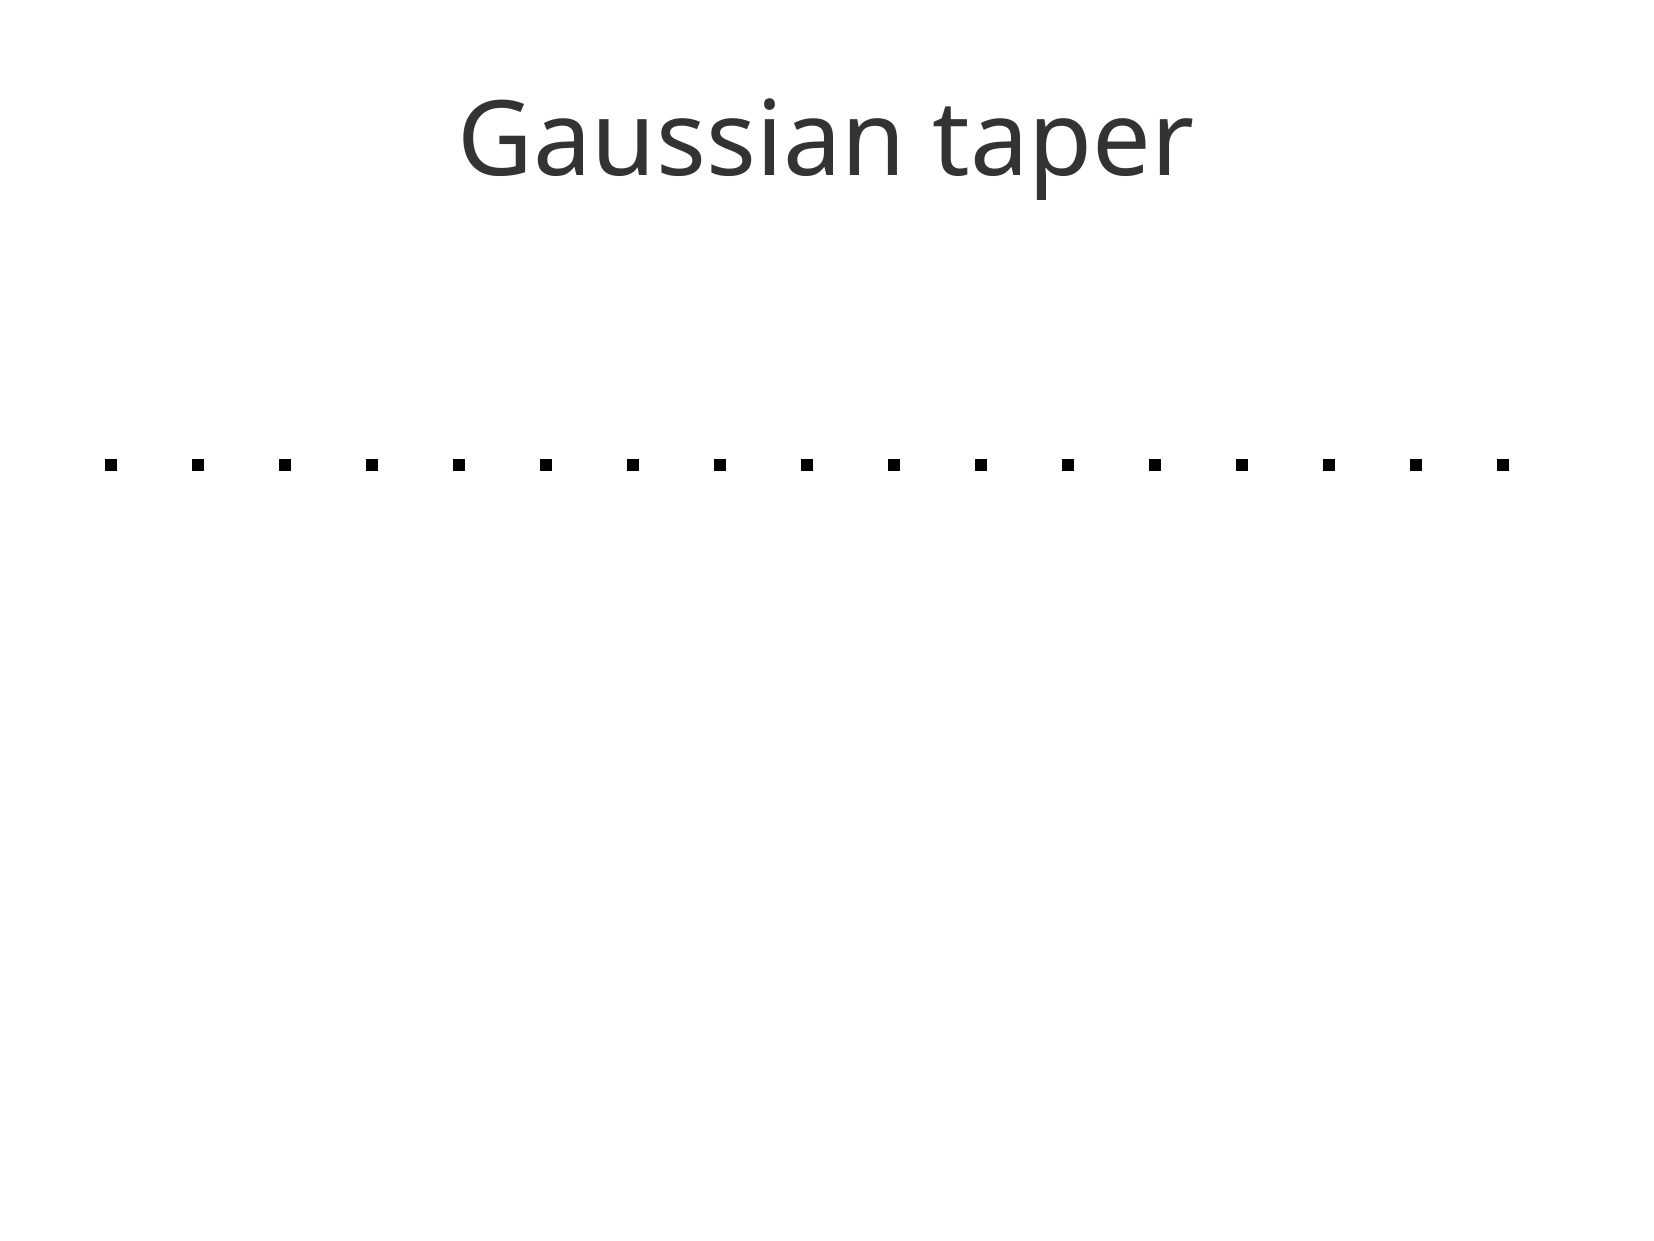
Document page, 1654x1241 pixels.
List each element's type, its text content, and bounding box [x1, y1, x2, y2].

title Gaussian taper [82, 31, 1571, 239]
